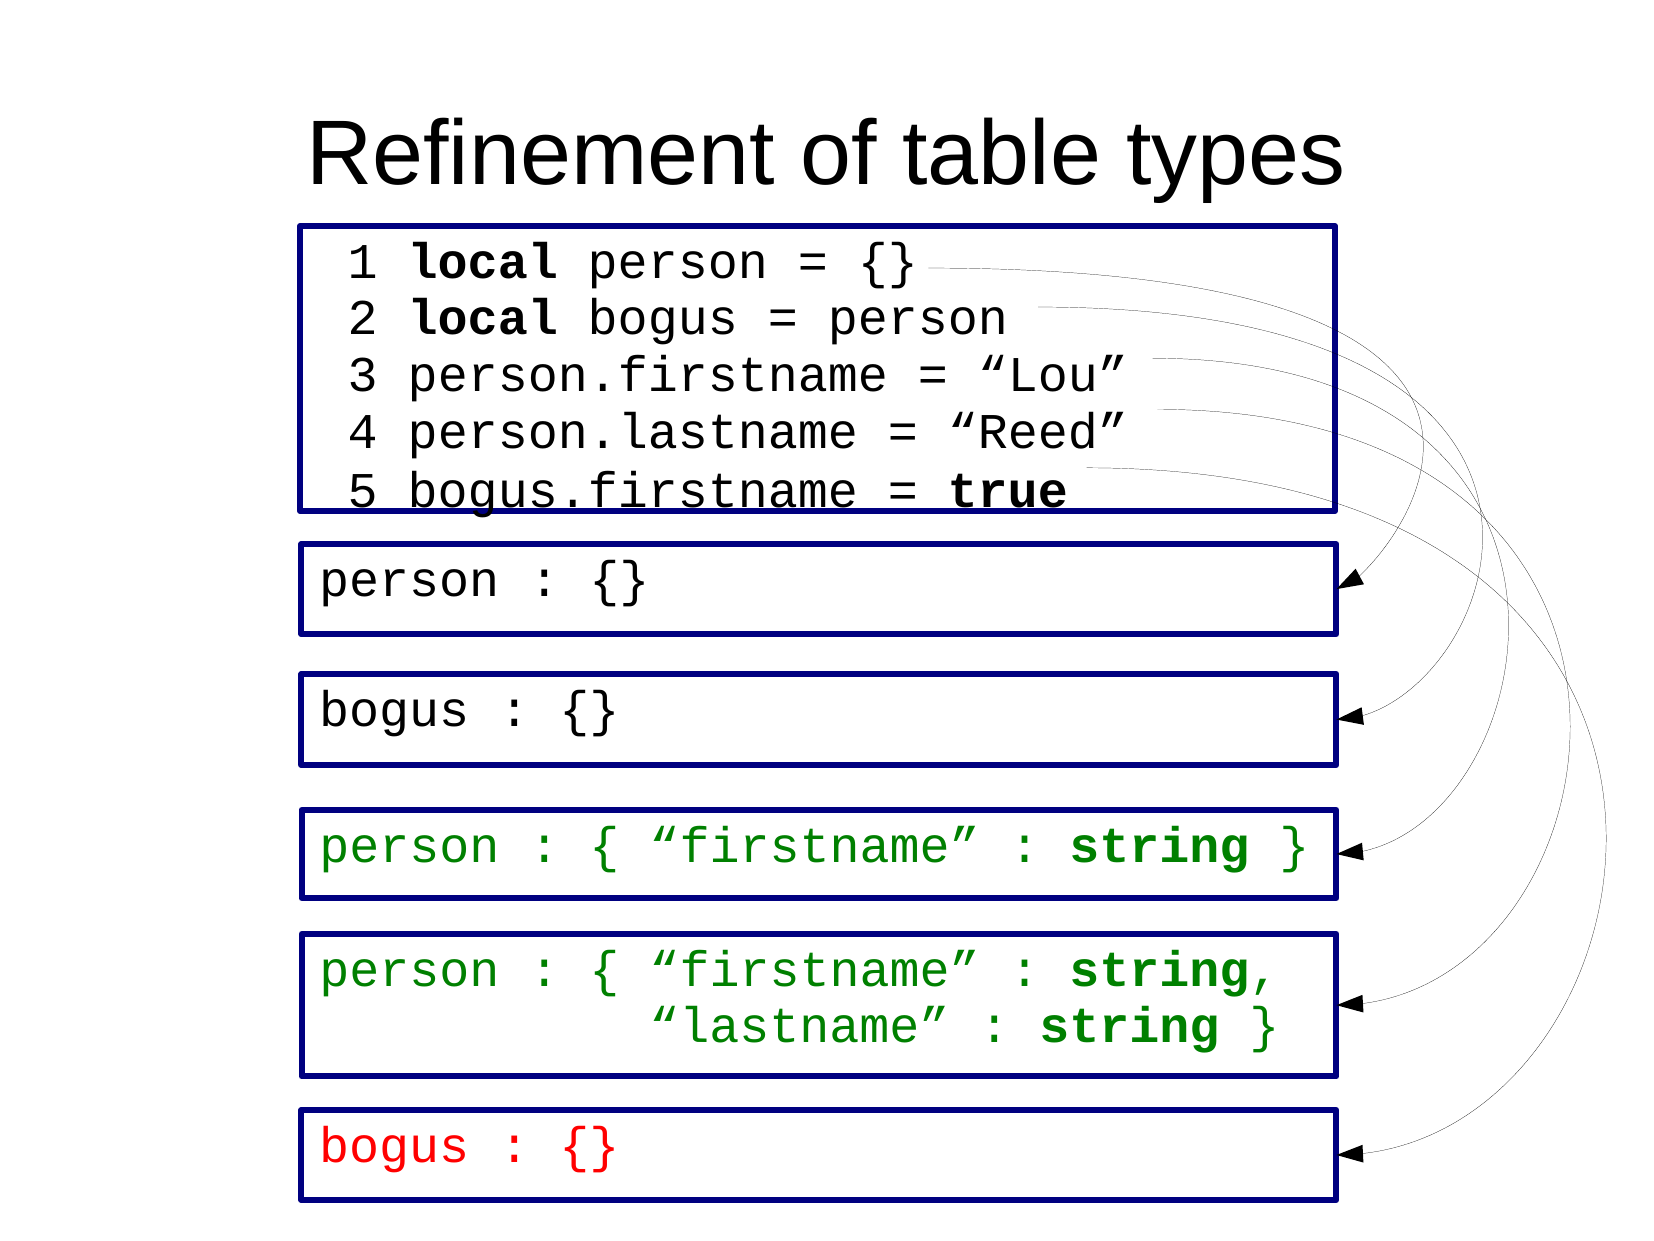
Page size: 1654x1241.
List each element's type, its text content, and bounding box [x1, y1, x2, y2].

text_box bogus : {} [301, 1110, 1337, 1201]
title Refinement of table types [82, 49, 1571, 257]
text_box bogus : {} [301, 674, 1337, 766]
text_box person : { “firstname” : string } [301, 809, 1337, 899]
text_box person : { “firstname” : string, “lastname” : string } [301, 933, 1337, 1077]
text_box 1 local person = {} 2 local bogus = person 3 person.firstname = “Lou” 4 person.lastname = “Reed” 5 bogus.firstname = true [300, 225, 1336, 511]
text_box person : {} [301, 544, 1337, 635]
